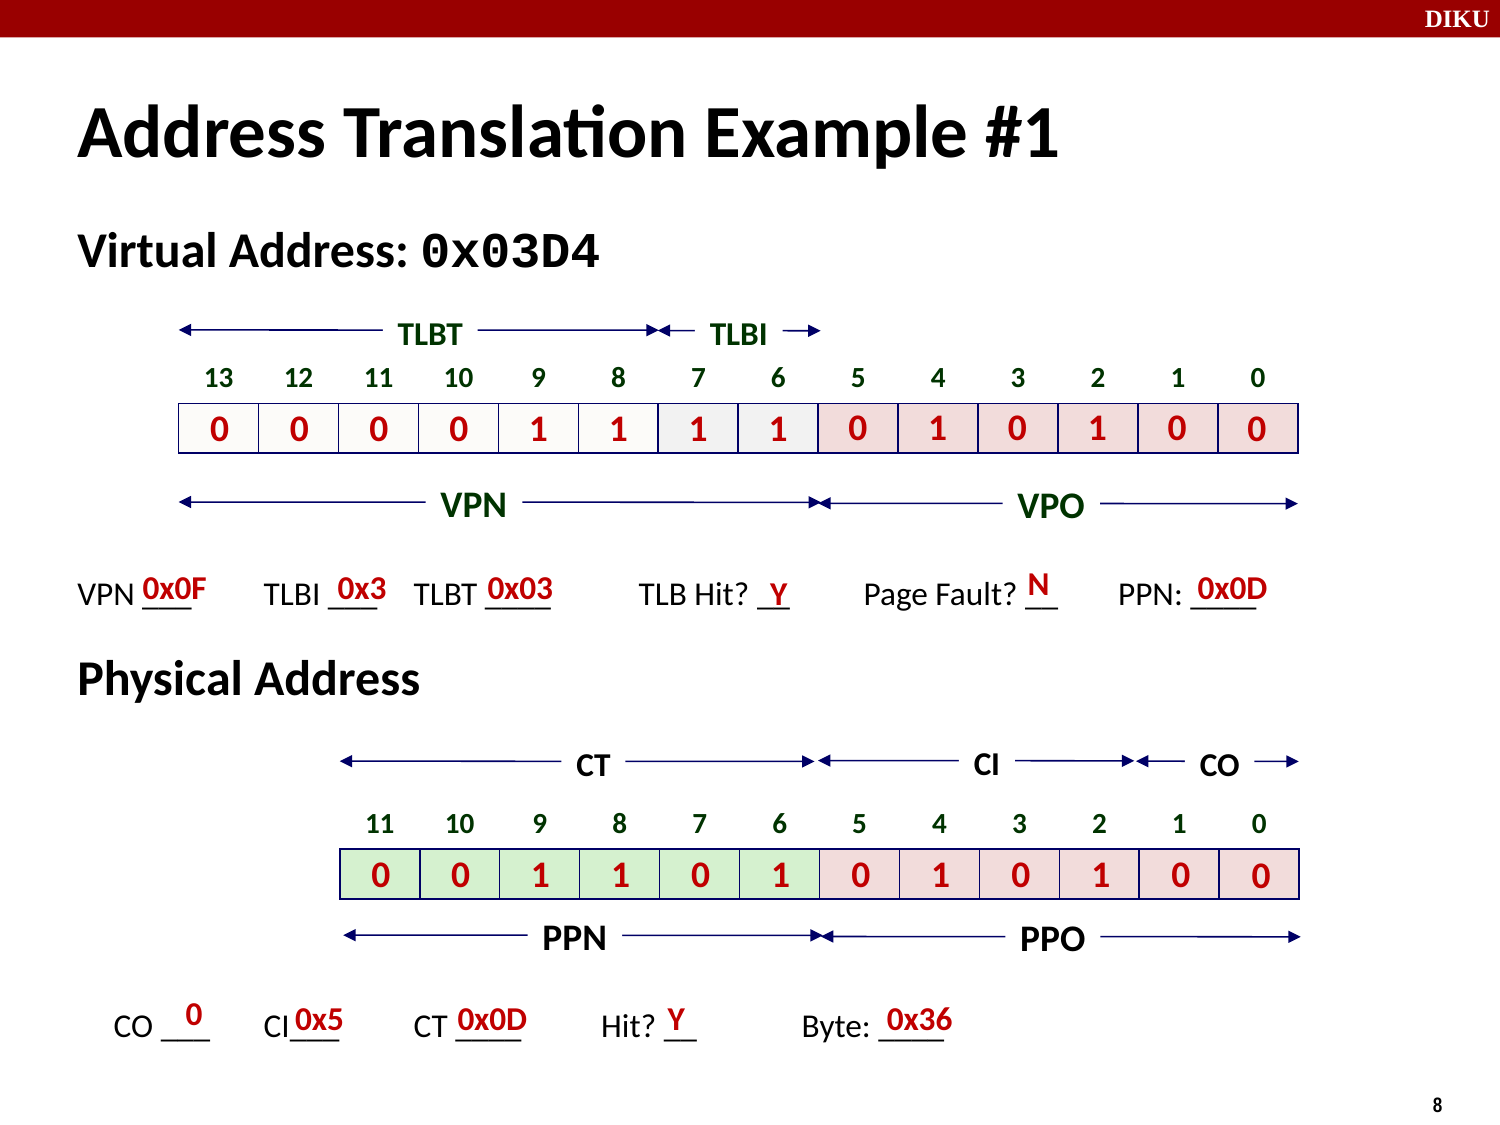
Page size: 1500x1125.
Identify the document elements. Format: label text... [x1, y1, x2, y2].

text_box [339, 849, 363, 899]
text_box [1275, 404, 1298, 454]
text_box 0x0F [135, 563, 215, 620]
text_box 0 [1000, 401, 1035, 462]
text_box 9 [498, 353, 578, 404]
text_box 0 [178, 990, 211, 1046]
text_box 0 [202, 401, 237, 463]
text_box CT [561, 740, 626, 796]
text_box [716, 404, 760, 454]
text_box [237, 404, 282, 454]
text_box Y [762, 570, 796, 626]
text_box 0 [363, 848, 398, 909]
text_box 0 [282, 401, 317, 463]
text_box 11 [339, 798, 419, 849]
text_box [875, 404, 920, 454]
text_box [796, 404, 840, 454]
text_box 10 [418, 353, 498, 404]
text_box 0x0D [1190, 563, 1275, 620]
text_box 1 [523, 848, 558, 909]
text_box TLBI [694, 310, 783, 365]
text_box 1 [923, 848, 958, 909]
text_box 0 [441, 401, 476, 463]
text_box [958, 849, 1003, 899]
text_box 7 [659, 798, 739, 849]
text_box 10 [419, 798, 499, 849]
text_box 6 [739, 798, 819, 849]
text_box [1195, 404, 1239, 454]
text_box Virtual Address: 0x03D4 VPN ___ TLBI ___ TLBT ____ TLB Hit? __ Page Fault? __ PPN: ____ Physical Address CO ___ CI___ CT ____ Hit? __ Byte: ____ [62, 224, 1426, 1100]
text_box 1 [603, 848, 638, 909]
text_box 1 [1083, 848, 1118, 909]
text_box 0 [443, 848, 478, 909]
text_box 3 [978, 353, 1058, 404]
text_box 0 [1243, 848, 1279, 910]
text_box 0 [1163, 848, 1198, 909]
text_box 2 [1058, 353, 1137, 404]
text_box [178, 404, 202, 454]
text_box [478, 849, 523, 899]
text_box 0 [840, 401, 875, 462]
text_box 1 [1137, 353, 1217, 404]
text_box [396, 404, 441, 454]
text_box N [1019, 559, 1058, 616]
text_box 0x03 [479, 563, 561, 620]
text_box 5 [819, 798, 899, 849]
text_box 0 [1217, 353, 1298, 404]
text_box 7 [658, 353, 738, 404]
text_box [476, 404, 521, 454]
text_box 1 [601, 401, 636, 463]
text_box [1035, 404, 1080, 454]
text_box 1 [760, 401, 796, 463]
text_box [878, 849, 923, 899]
text_box 0 [683, 848, 718, 909]
text_box PPO [1005, 912, 1101, 973]
text_box 5 [818, 353, 898, 404]
text_box 6 [738, 353, 818, 404]
text_box 8 [578, 353, 658, 404]
text_box 1 [1080, 401, 1115, 462]
text_box [1279, 849, 1300, 899]
text_box 2 [1059, 798, 1139, 849]
text_box [398, 849, 443, 899]
text_box 0x5 [287, 994, 352, 1051]
text_box 0 [361, 401, 396, 463]
text_box 1 [1139, 798, 1219, 849]
text_box 0 [843, 848, 878, 909]
text_box [955, 404, 1000, 454]
text_box [558, 849, 603, 899]
text_box [638, 849, 683, 899]
text_box [798, 849, 843, 899]
text_box [556, 404, 601, 454]
text_box 0 [1219, 798, 1300, 849]
text_box VPO [1002, 479, 1100, 540]
text_box [718, 849, 763, 899]
text_box 13 [178, 353, 258, 404]
text_box 0x36 [879, 994, 960, 1051]
text_box 0x3 [330, 563, 394, 620]
text_box CI [958, 740, 1015, 795]
text_box 8 [579, 798, 659, 849]
text_box TLBT [382, 309, 478, 364]
text_box Address Translation Example #1 [62, 80, 1268, 175]
text_box 0 [1003, 848, 1038, 909]
text_box 1 [763, 848, 798, 909]
text_box 4 [899, 798, 979, 849]
text_box 0 [1239, 401, 1275, 463]
text_box [317, 404, 361, 454]
text_box VPN [425, 478, 523, 538]
text_box [636, 404, 681, 454]
text_box [1115, 404, 1159, 454]
text_box 0x0D [449, 994, 535, 1051]
text_box 0 [1159, 401, 1195, 462]
text_box [1038, 849, 1083, 899]
text_box Y [660, 994, 693, 1051]
text_box CO [1184, 740, 1255, 796]
text_box 1 [920, 401, 955, 462]
text_box [1118, 849, 1163, 899]
text_box 11 [338, 353, 418, 404]
text_box PPN [527, 911, 623, 971]
text_box [1198, 849, 1243, 899]
text_box 12 [258, 353, 338, 404]
text_box 9 [499, 798, 579, 849]
text_box 1 [521, 401, 556, 463]
text_box 1 [681, 401, 716, 463]
text_box 3 [979, 798, 1059, 849]
text_box 4 [898, 353, 978, 404]
